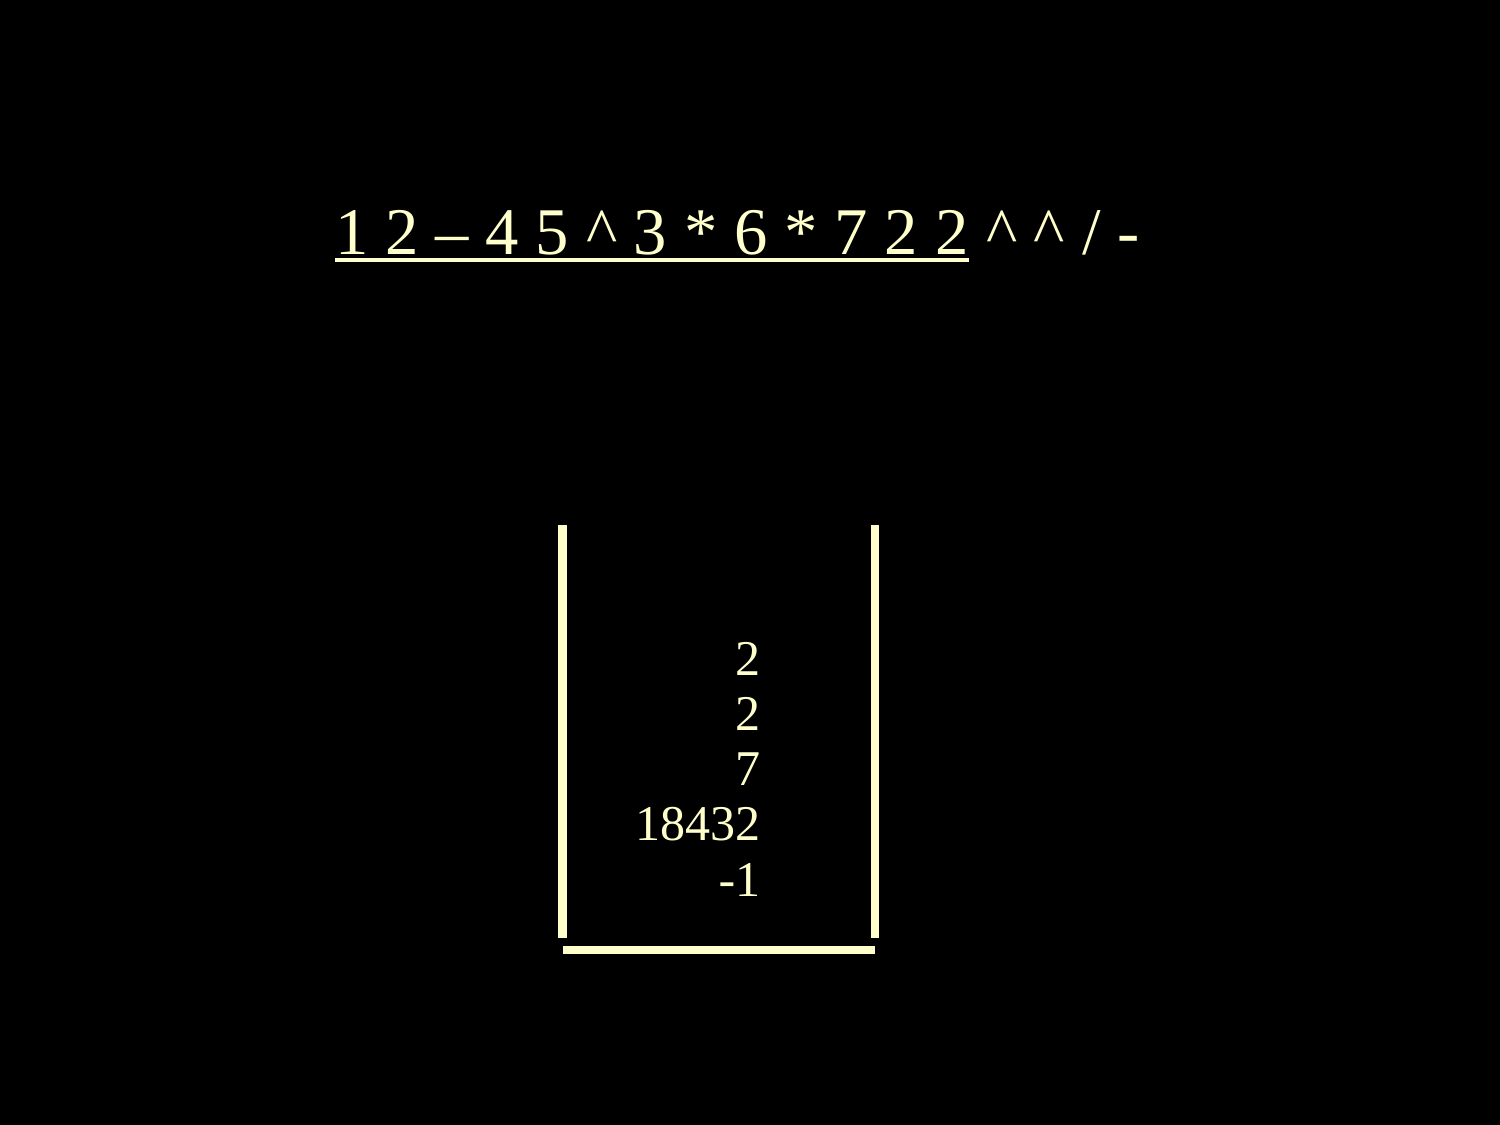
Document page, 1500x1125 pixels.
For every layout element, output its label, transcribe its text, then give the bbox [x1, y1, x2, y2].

text_box 1 2 – 4 5 ^ 3 * 6 * 7 2 2 ^ ^ / - [320, 187, 1155, 277]
text_box 2 2 7 18432 -1 [599, 622, 775, 915]
